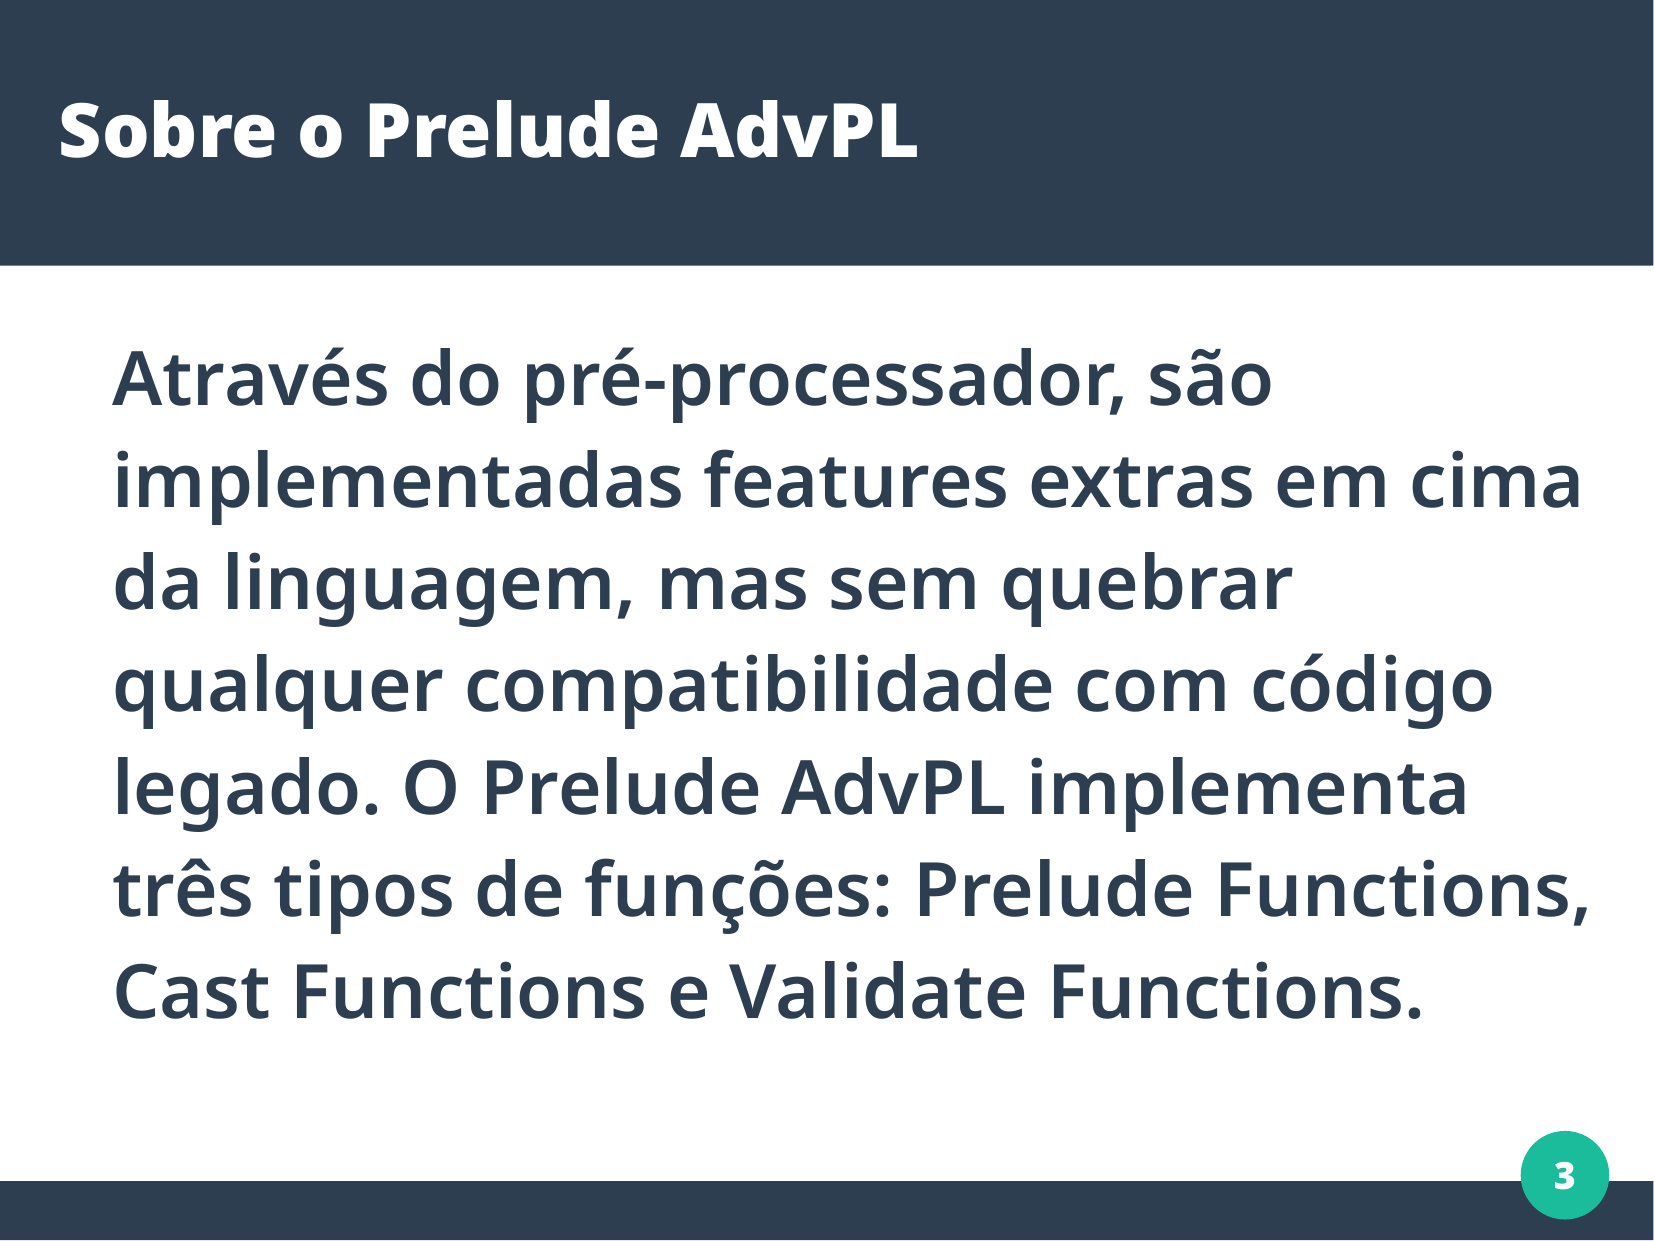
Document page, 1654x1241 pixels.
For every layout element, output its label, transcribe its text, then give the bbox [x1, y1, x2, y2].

list Através do pré-processador, são implementadas features extras em cima da linguagem, mas sem quebrar qualquer compatibilidade com código legado. O Prelude AdvPL implementa três tipos de funções: Prelude Functions, Cast Functions e Validate Functions. [59, 324, 1595, 1152]
title Sobre o Prelude AdvPL [59, 49, 1595, 207]
